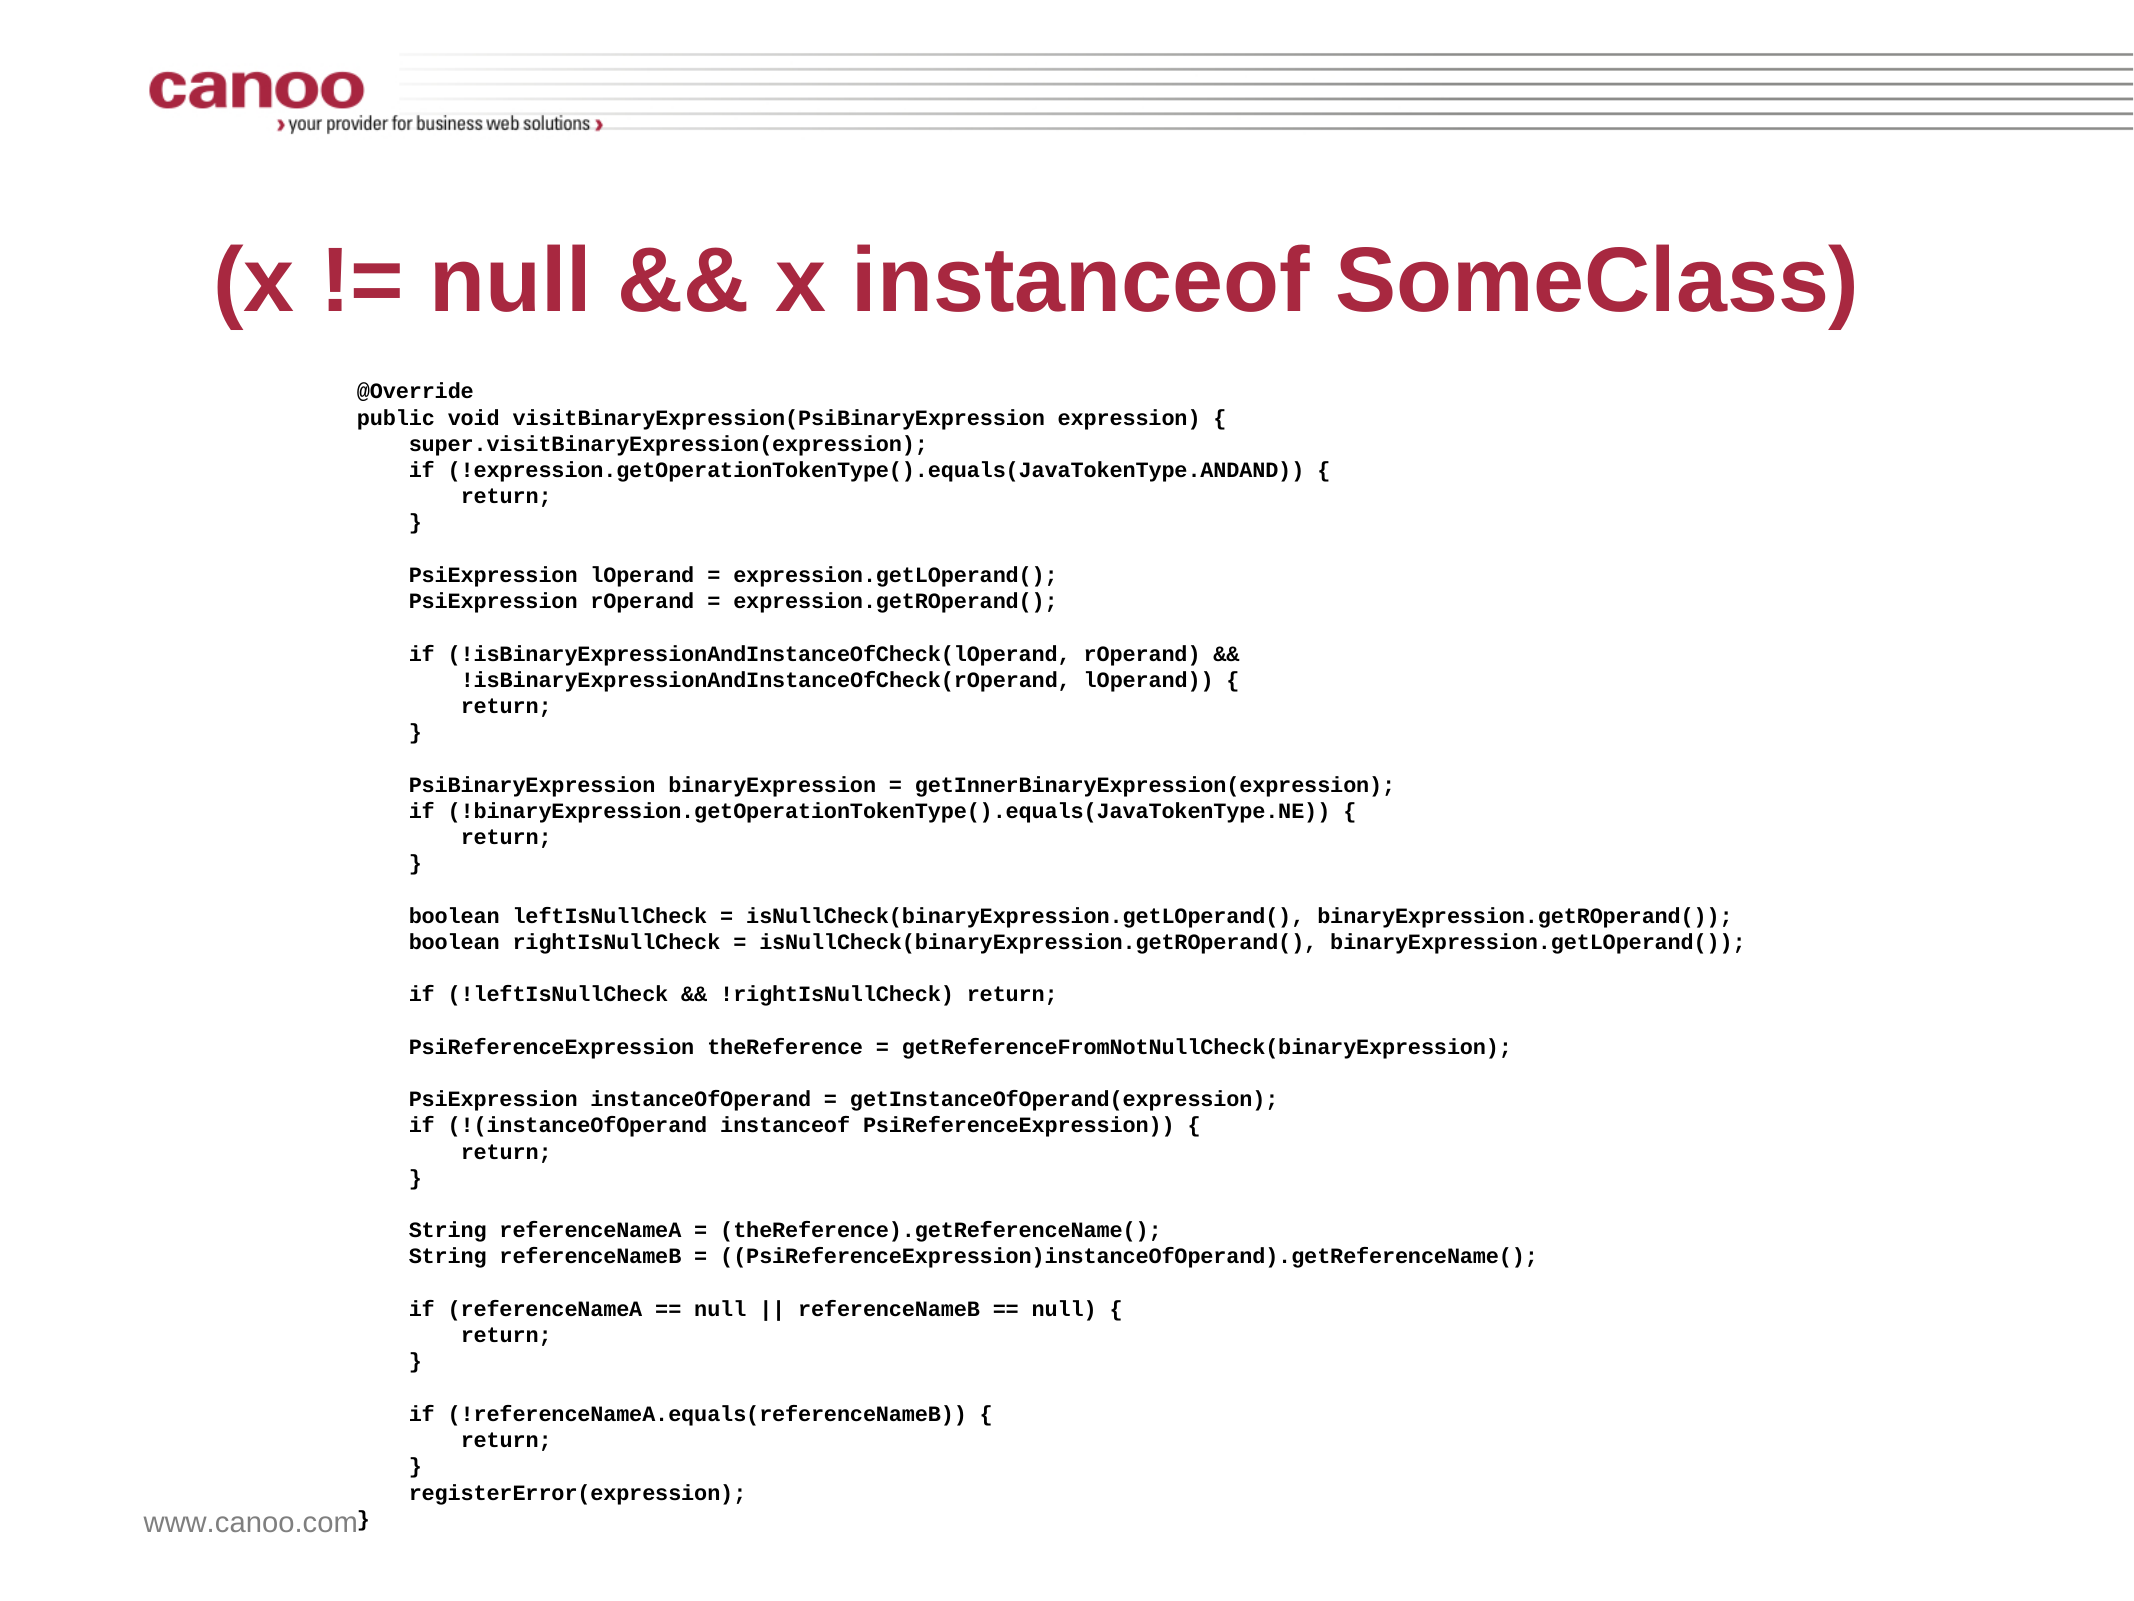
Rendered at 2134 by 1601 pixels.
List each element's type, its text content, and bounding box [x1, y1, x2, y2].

picture [0, 21, 2134, 188]
title (x != null && x instanceof SomeClass) [204, 108, 2020, 338]
text_box @Override public void visitBinaryExpression(PsiBinaryExpression expression) { super.visitBinaryExpression(expression); if (!expression.getOperationTokenType().equals(JavaTokenType.ANDAND)) { return; } PsiExpression lOperand = expression.getLOperand(); PsiExpression rOperand = expression.getROperand(); if (!isBinaryExpressionAndInstanceOfCheck(lOperand, rOperand) && !isBinaryExpressionAndInstanceOfCheck(rOperand, lOperand)) { return; } PsiBinaryExpression binaryExpression = getInnerBinaryExpression(expression); if (!binaryExpression.getOperationTokenType().equals(JavaTokenType.NE)) { return; } boolean leftIsNullCheck = isNullCheck(binaryExpression.getLOperand(), binaryExpression.getROperand()); boolean rightIsNullCheck = isNullCheck(binaryExpression.getROperand(), binaryExpression.getLOperand()); if (!leftIsNullCheck && !rightIsNullCheck) return; PsiReferenceExpression theReference = getReferenceFromNotNullCheck(binaryExpression); PsiExpression instanceOfOperand = getInstanceOfOperand(expression); if (!(instanceOfOperand instanceof PsiReferenceExpression)) { return; } String referenceNameA = (theReference).getReferenceName(); String referenceNameB = ((PsiReferenceExpression)instanceOfOperand).getReferenceName(); if (referenceNameA == null || referenceNameB == null) { return; } if (!referenceNameA.equals(referenceNameB)) { return; } registerError(expression); } [342, 369, 1791, 1539]
